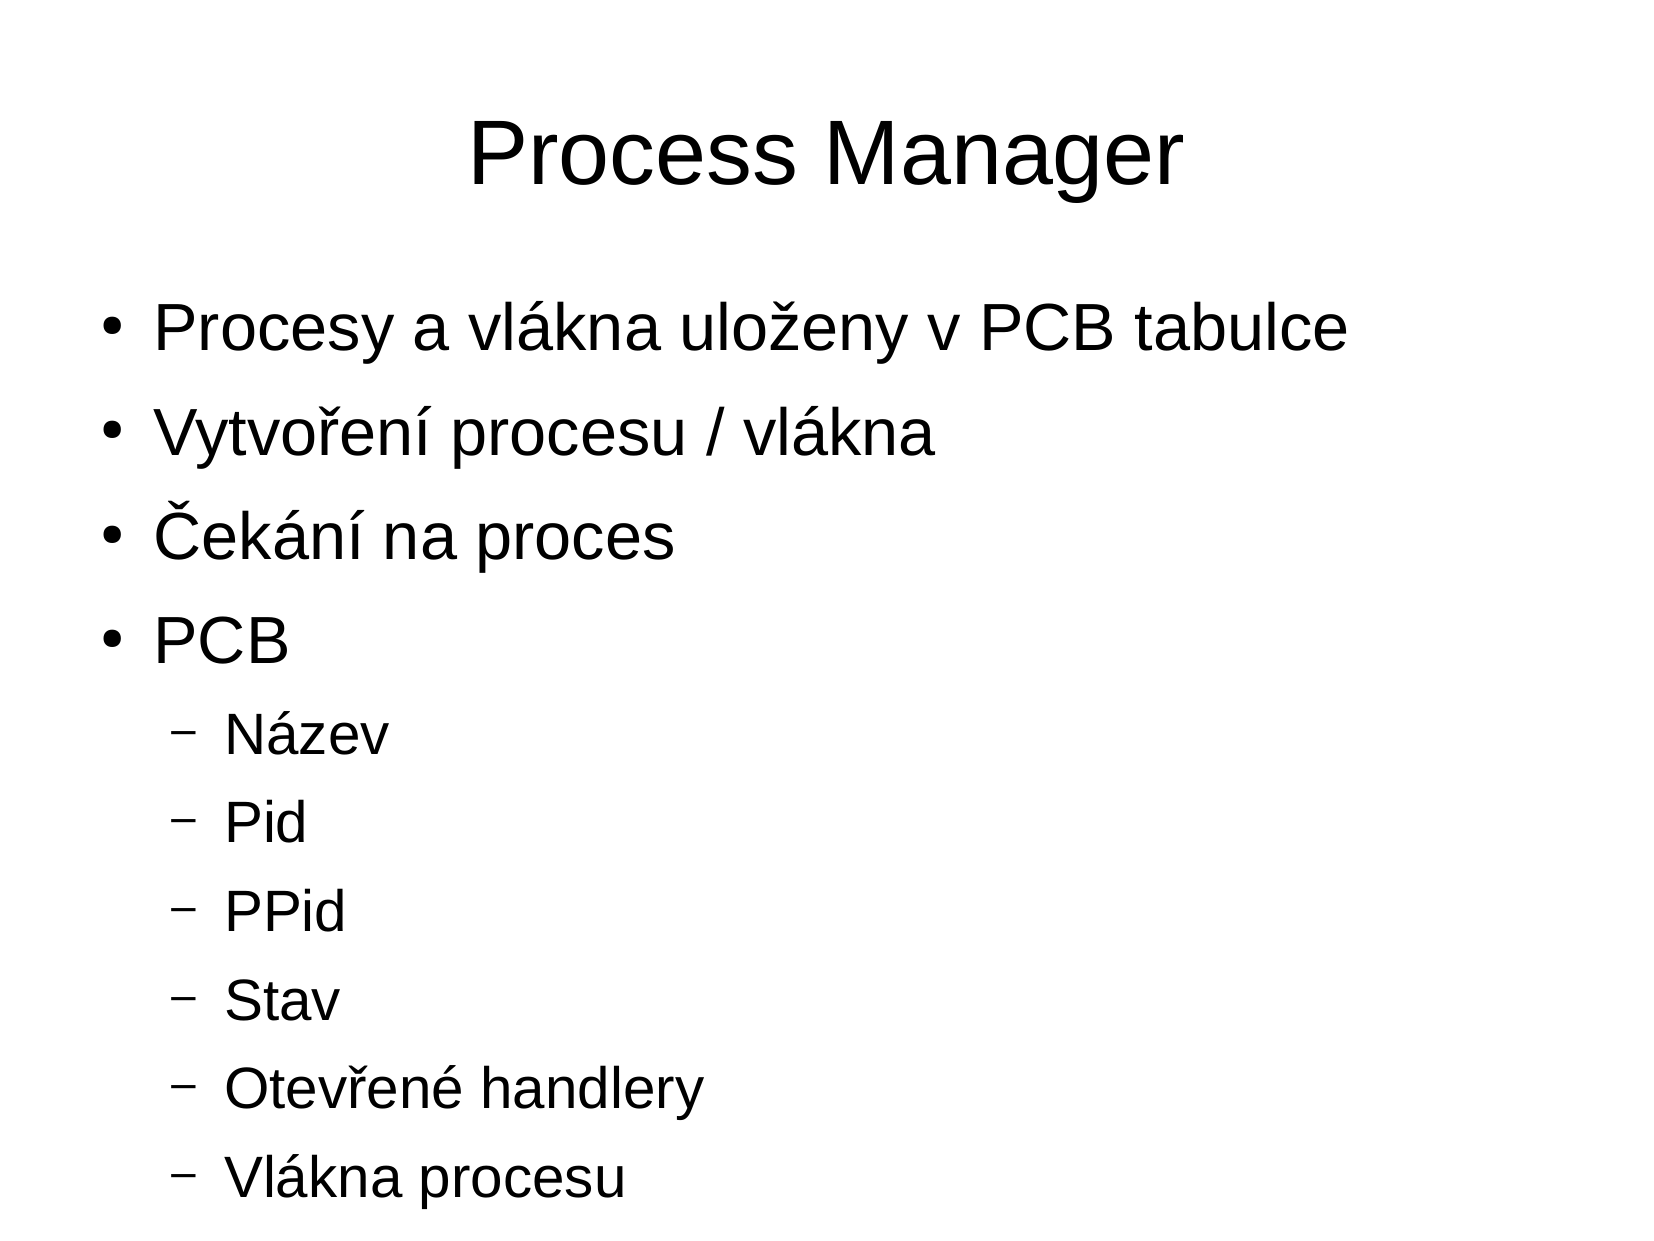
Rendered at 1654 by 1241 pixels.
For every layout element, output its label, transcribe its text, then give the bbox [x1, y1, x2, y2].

title Process Manager [82, 49, 1571, 257]
list Procesy a vlákna uloženy v PCB tabulce Vytvoření procesu / vlákna Čekání na proces PCB Název Pid PPid Stav Otevřené handlery Vlákna procesu [82, 290, 1571, 1010]
